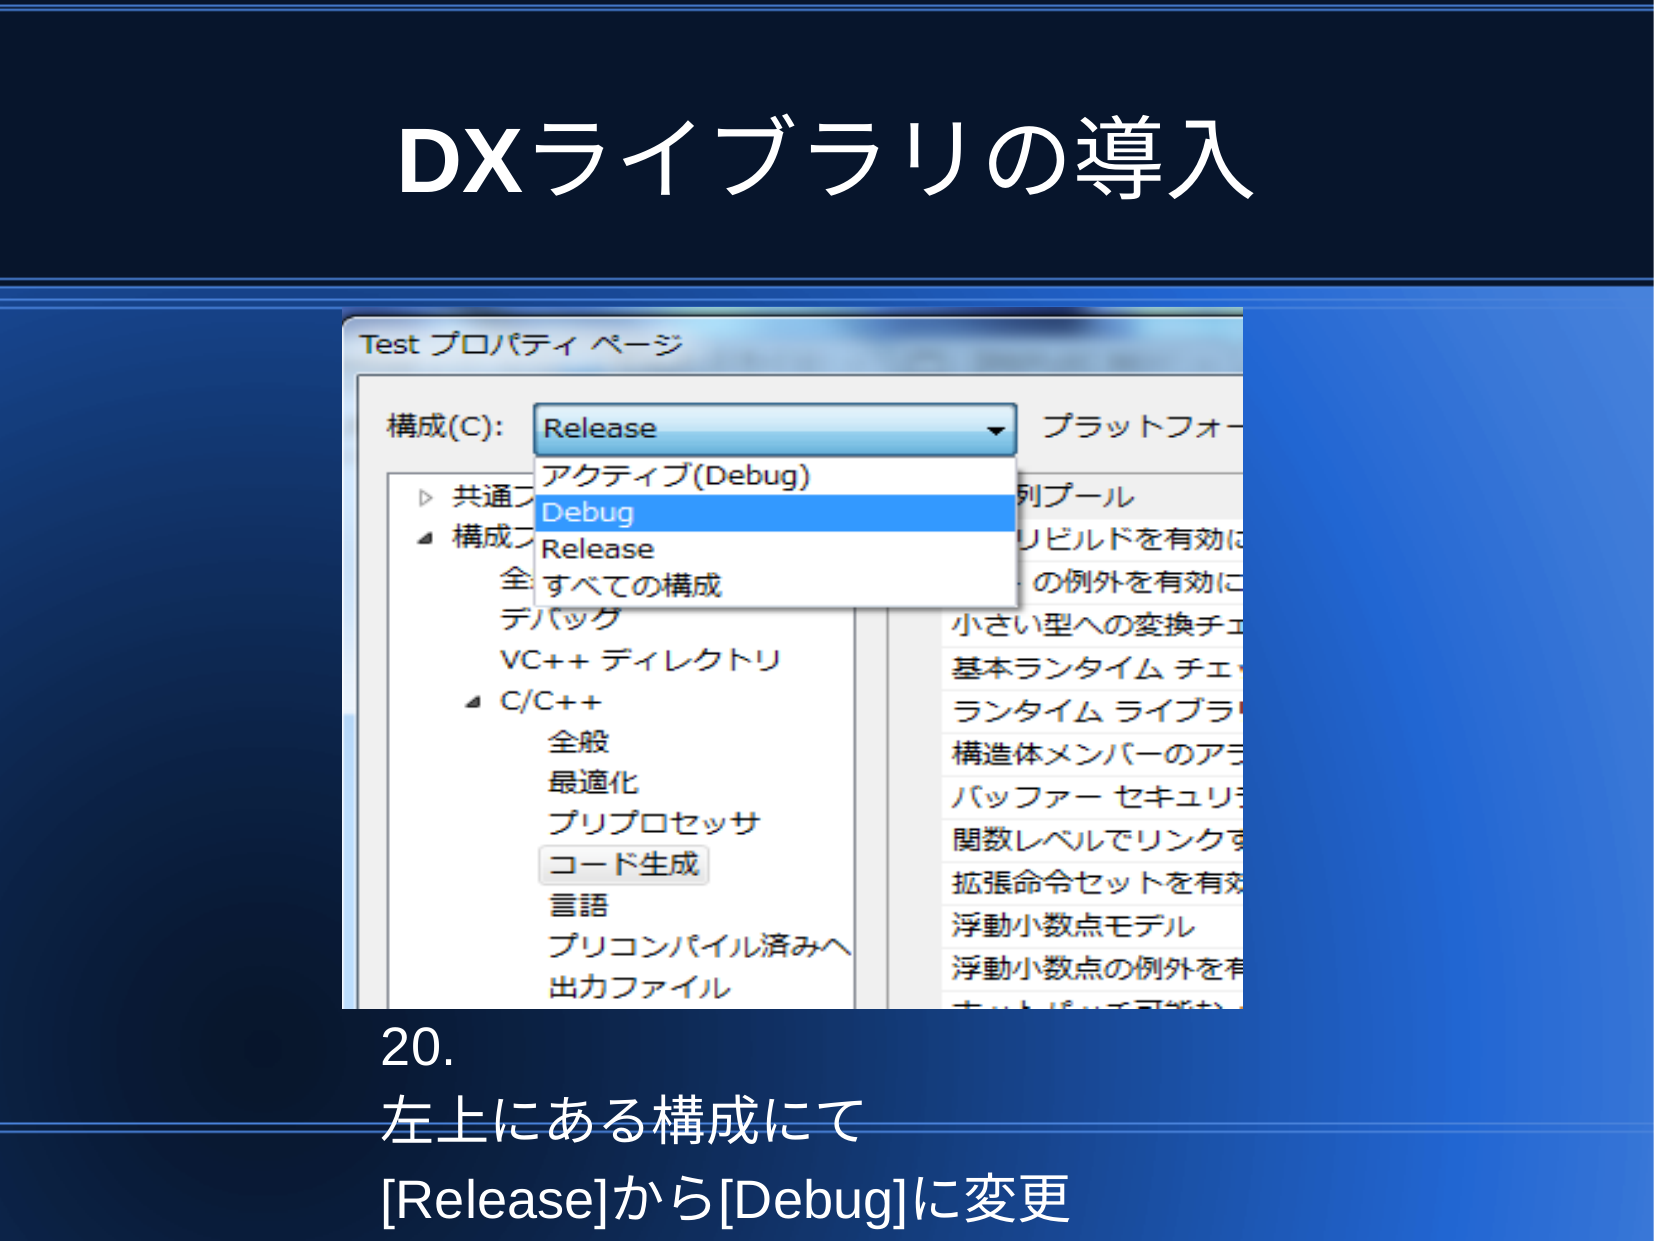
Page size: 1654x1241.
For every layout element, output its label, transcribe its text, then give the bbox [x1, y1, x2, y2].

text_box 20. 左上にある構成にて [Release]から[Debug]に変更 [366, 1009, 1077, 1193]
picture [0, 0, 1654, 1241]
title DXライブラリの導入 [82, 49, 1571, 257]
